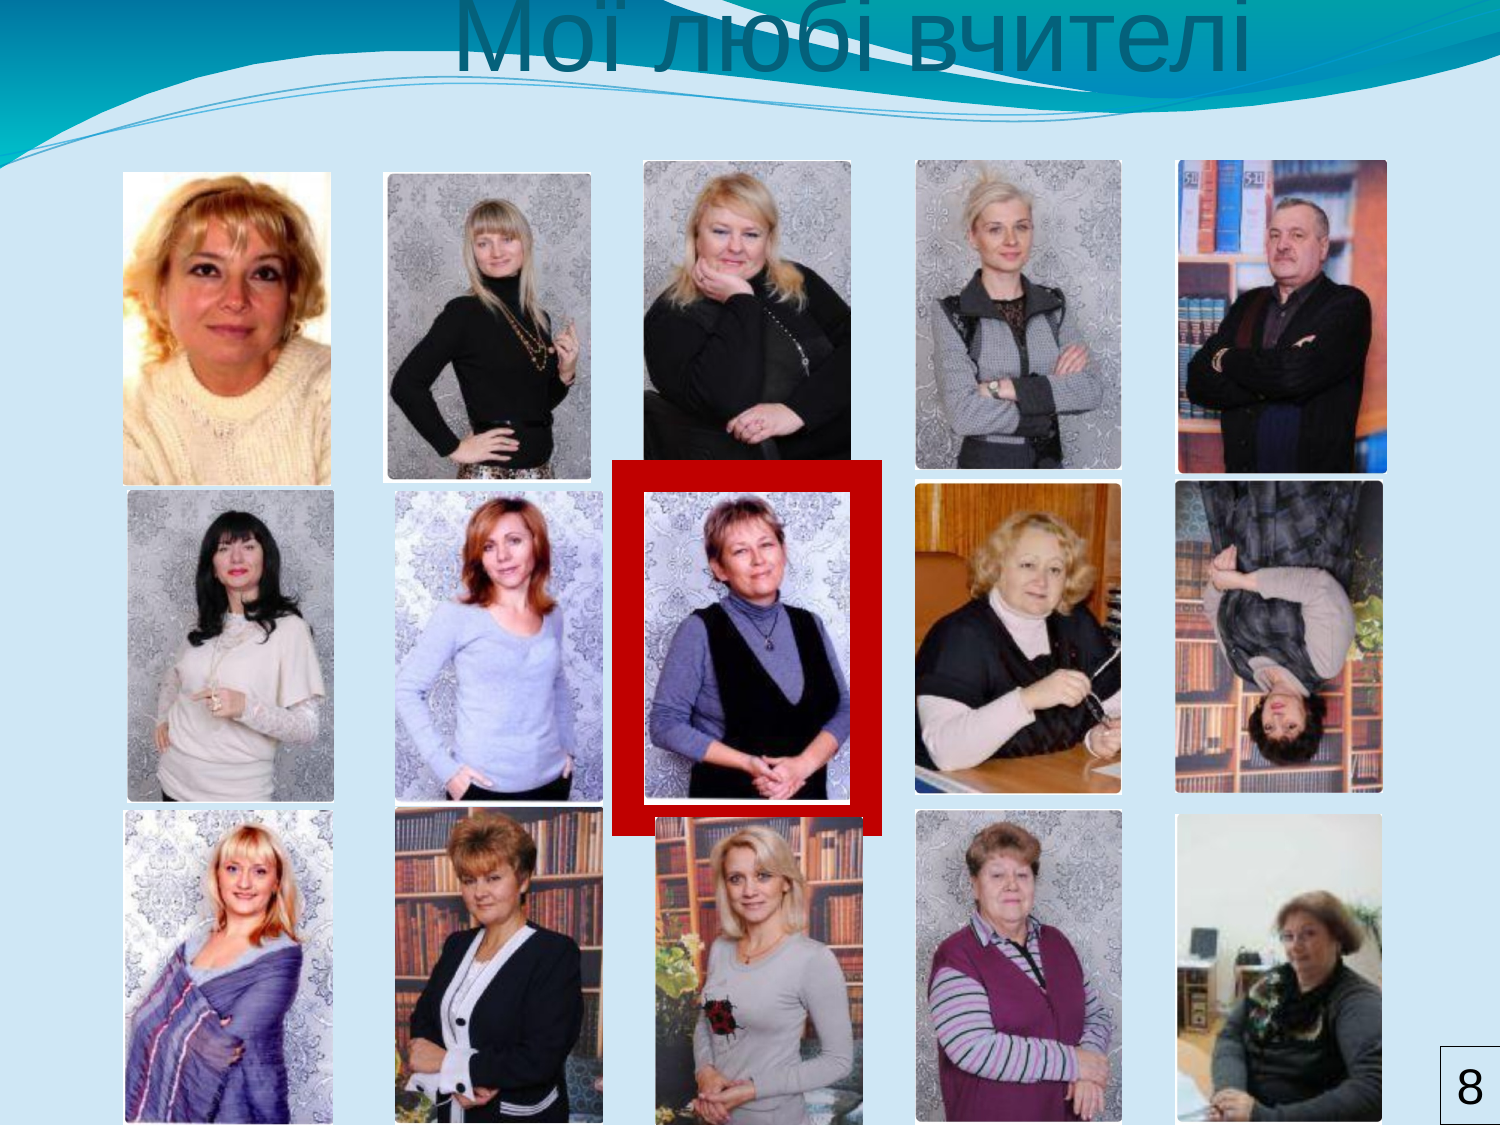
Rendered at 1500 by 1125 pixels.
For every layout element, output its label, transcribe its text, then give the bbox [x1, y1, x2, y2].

picture [915, 479, 1122, 795]
picture [915, 809, 1122, 1125]
picture [1175, 814, 1382, 1125]
slide_number 8 [1440, 1046, 1500, 1125]
picture [123, 810, 333, 1125]
picture [655, 817, 863, 1125]
picture [127, 490, 334, 803]
picture [383, 172, 591, 484]
picture [643, 491, 851, 805]
picture [395, 491, 603, 1125]
picture [915, 160, 1122, 470]
title Мої любі вчителі [88, 0, 1439, 148]
picture [123, 172, 331, 486]
picture [1175, 160, 1387, 474]
picture [643, 160, 851, 460]
picture [1175, 479, 1383, 793]
